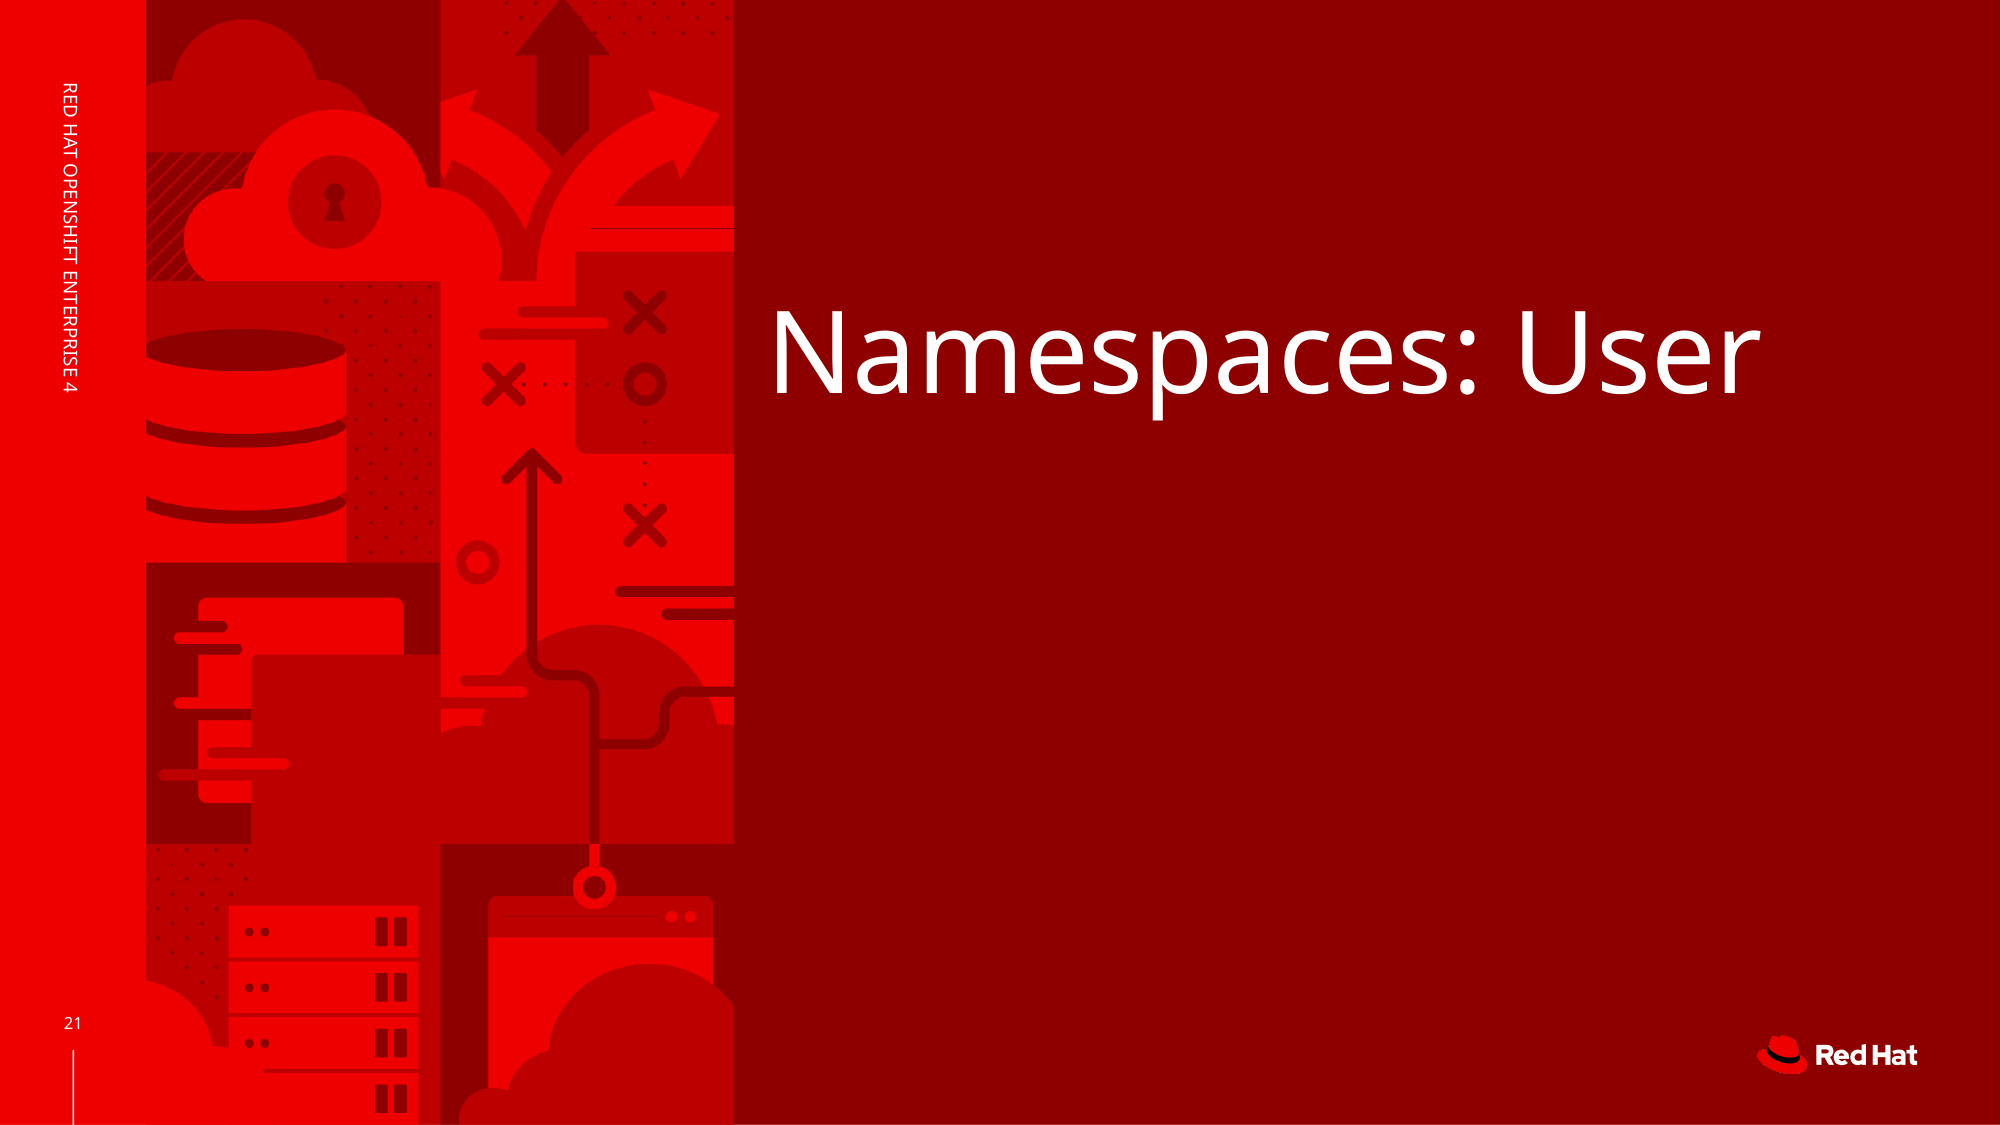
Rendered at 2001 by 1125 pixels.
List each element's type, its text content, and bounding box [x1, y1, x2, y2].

subtitle RED HAT OPENSHIFT ENTERPRISE 4 [0, 0, 144, 845]
picture [0, 0, 2001, 1125]
slide_number <number> [13, 1012, 134, 1036]
title Namespaces: User [766, 267, 1858, 905]
